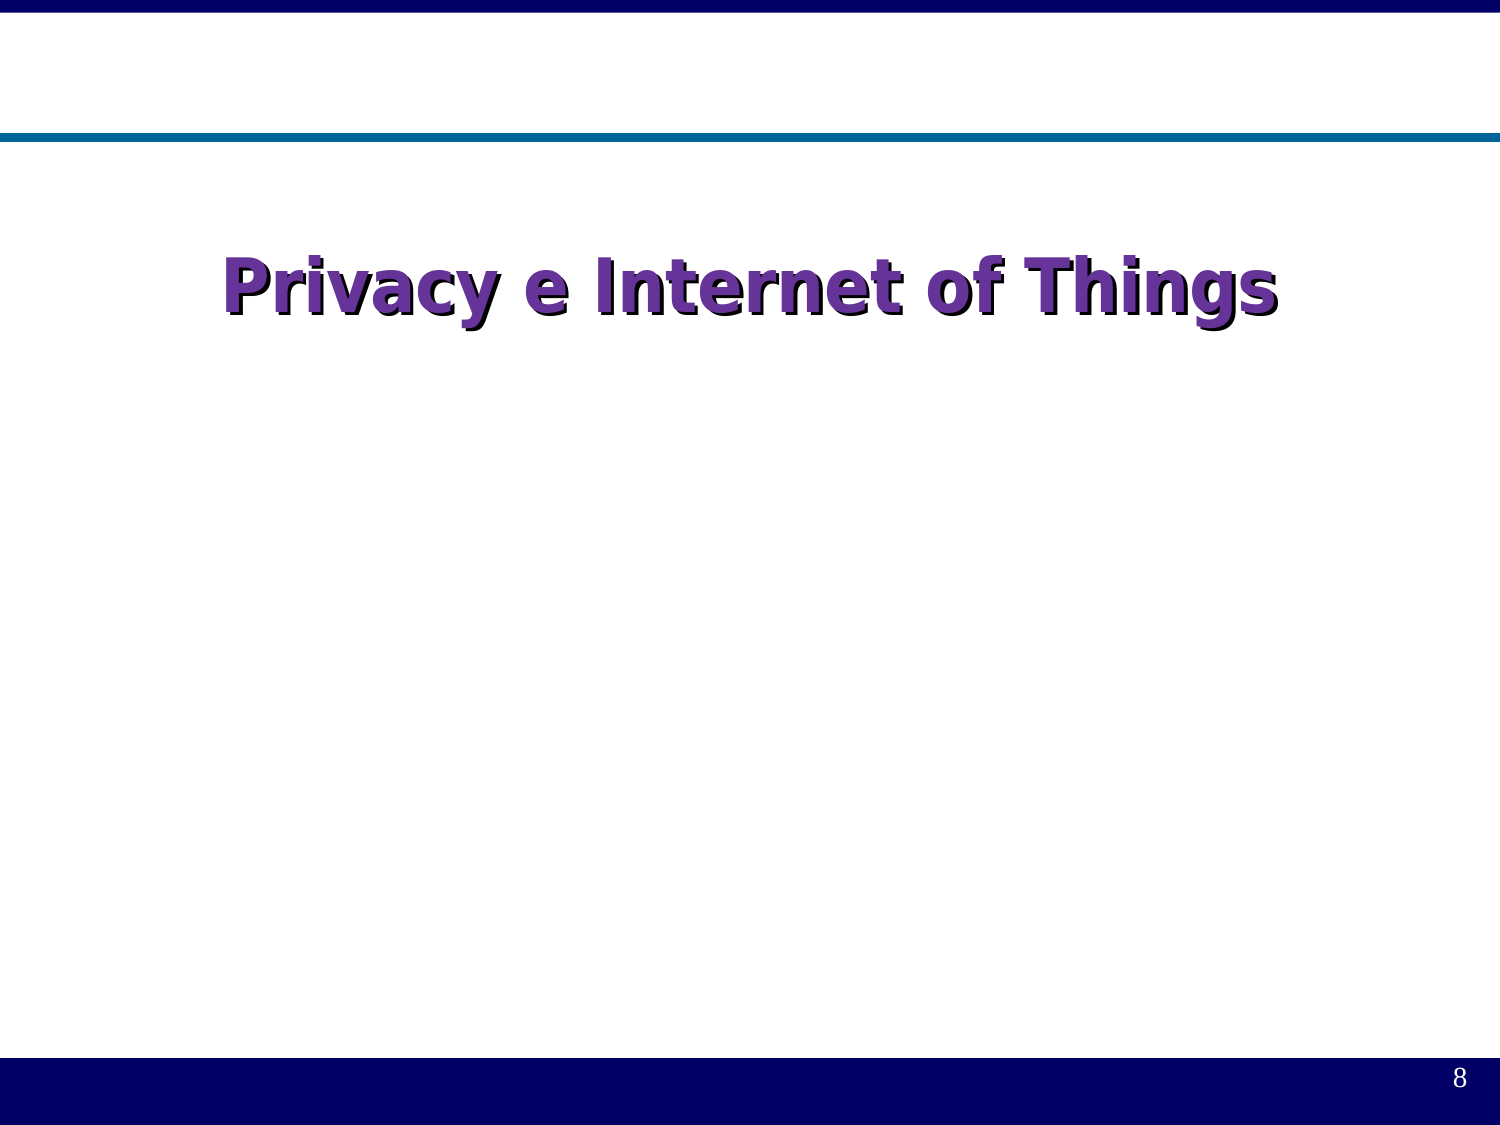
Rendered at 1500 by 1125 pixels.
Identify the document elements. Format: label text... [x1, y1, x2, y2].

subtitle Privacy e Internet of Things [30, 0, 1471, 580]
